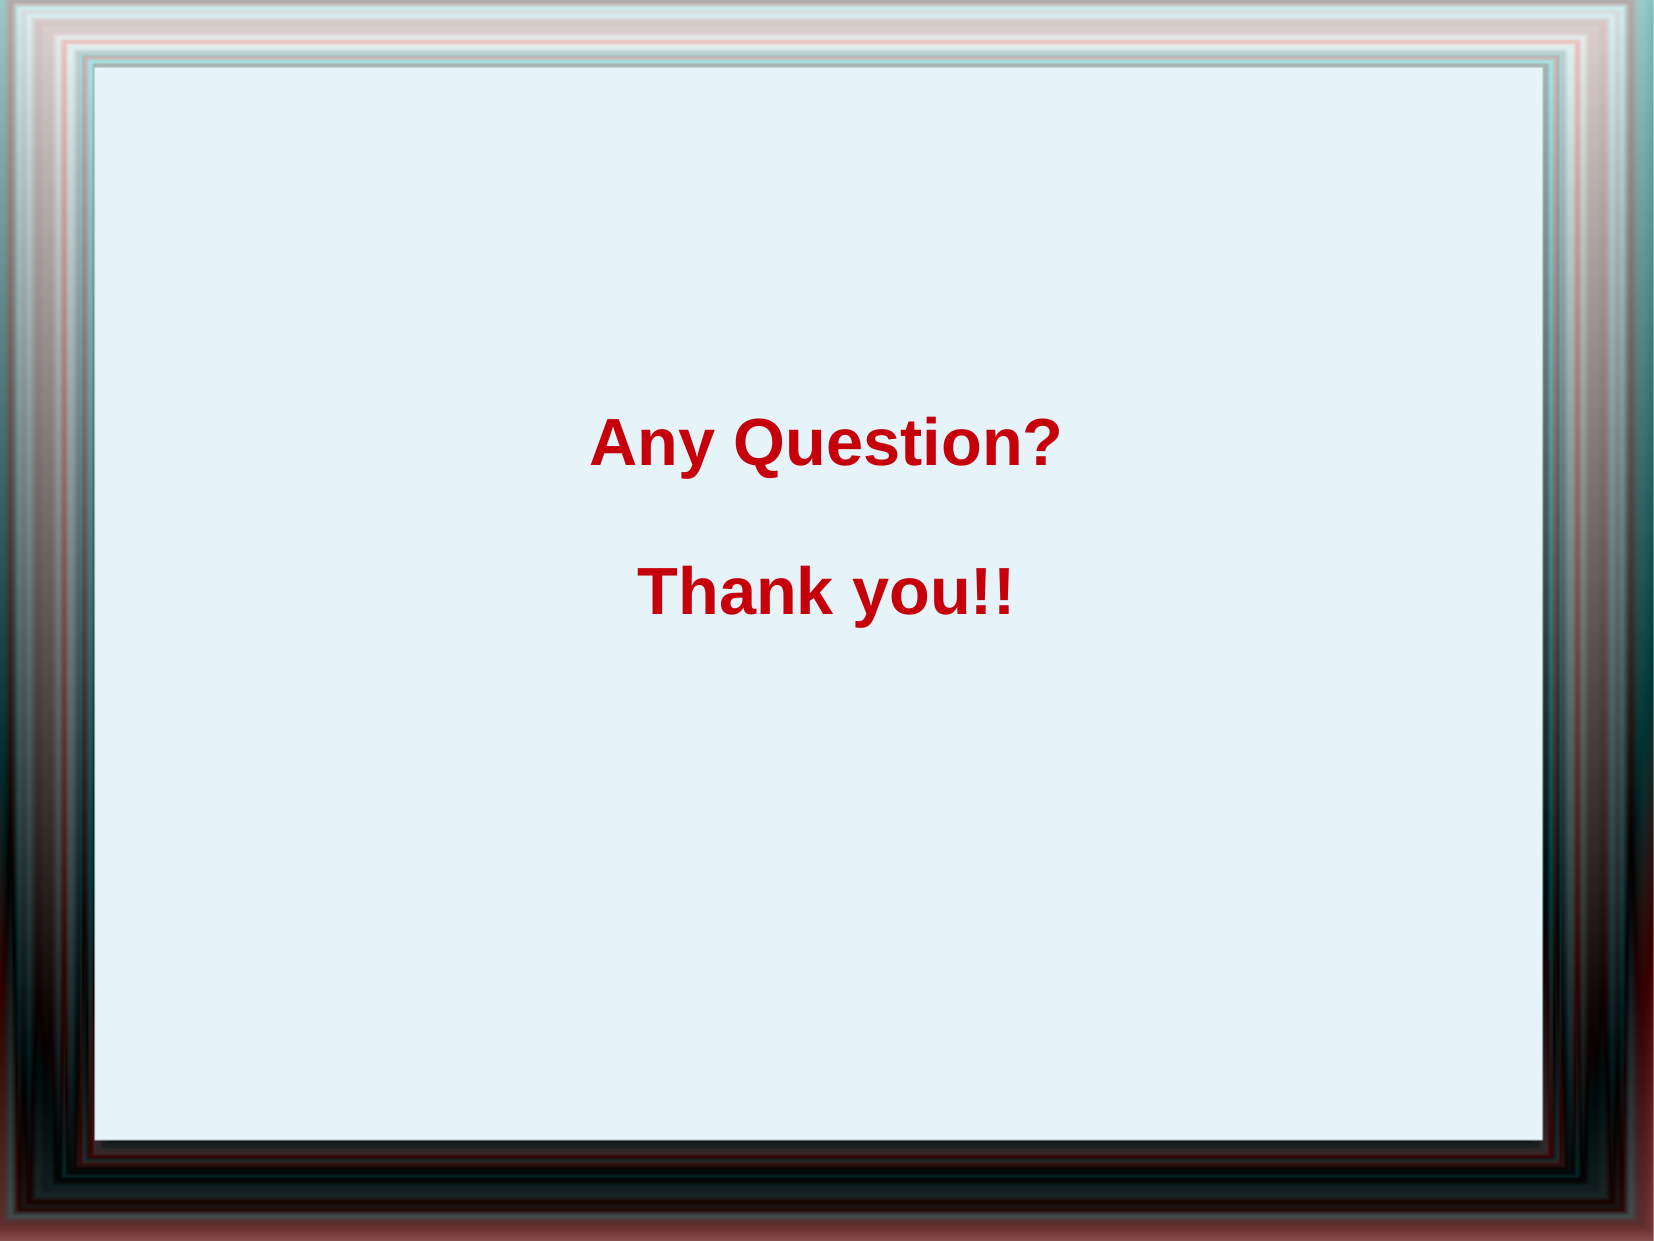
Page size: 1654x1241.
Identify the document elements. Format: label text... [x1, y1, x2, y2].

picture [0, 0, 1654, 1241]
subtitle Any Question? Thank you!! [118, 88, 1536, 945]
